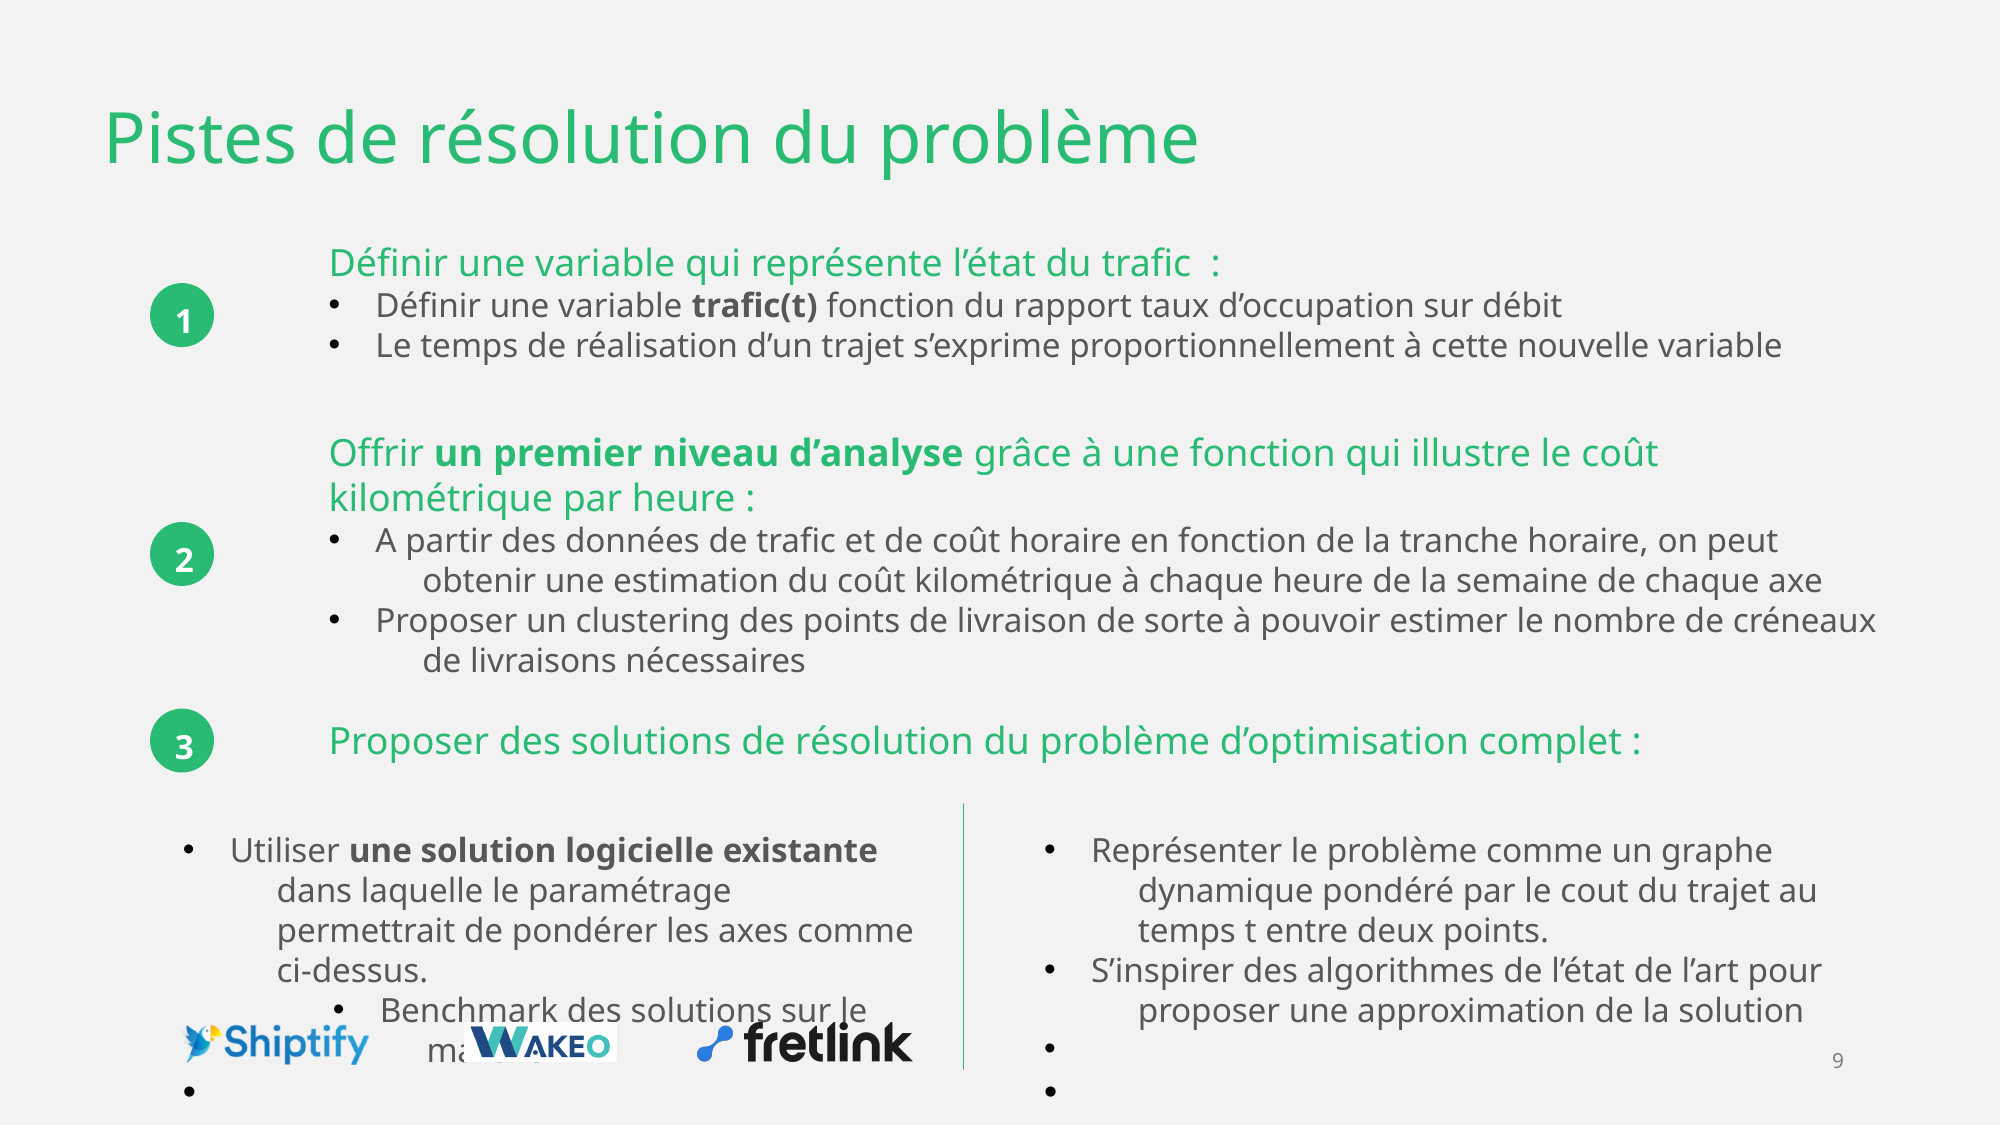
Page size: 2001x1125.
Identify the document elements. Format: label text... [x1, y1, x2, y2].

text_box Définir une variable qui représente l’état du trafic : Définir une variable trafic(t) fonction du rapport taux d’occupation sur débit Le temps de réalisation d’un trajet s’exprime proportionnellement à cette nouvelle variable [313, 231, 2000, 399]
text_box Utiliser une solution logicielle existante dans laquelle le paramétrage permettrait de pondérer les axes comme ci-dessus. Benchmark des solutions sur le marché - [167, 821, 932, 1125]
text_box Proposer des solutions de résolution du problème d’optimisation complet : [313, 709, 1897, 772]
text_box 1 [150, 283, 214, 347]
text_box Représenter le problème comme un graphe dynamique pondéré par le cout du trajet au temps t entre deux points. S’inspirer des algorithmes de l’état de l’art pour proposer une approximation de la solution - [1029, 821, 1897, 1125]
title Pistes de résolution du problème [103, 102, 1897, 180]
text_box 2 [150, 522, 214, 586]
picture [169, 1013, 384, 1071]
picture [464, 1022, 617, 1062]
text_box 3 [150, 709, 214, 772]
picture [697, 1022, 913, 1062]
text_box Offrir un premier niveau d’analyse grâce à une fonction qui illustre le coût kilométrique par heure : A partir des données de trafic et de coût horaire en fonction de la tranche horaire, on peut obtenir une estimation du coût kilométrique à chaque heure de la semaine de chaque axe Proposer un clustering des points de livraison de sorte à pouvoir estimer le nombre de créneaux de livraisons nécessaires [313, 421, 1897, 687]
